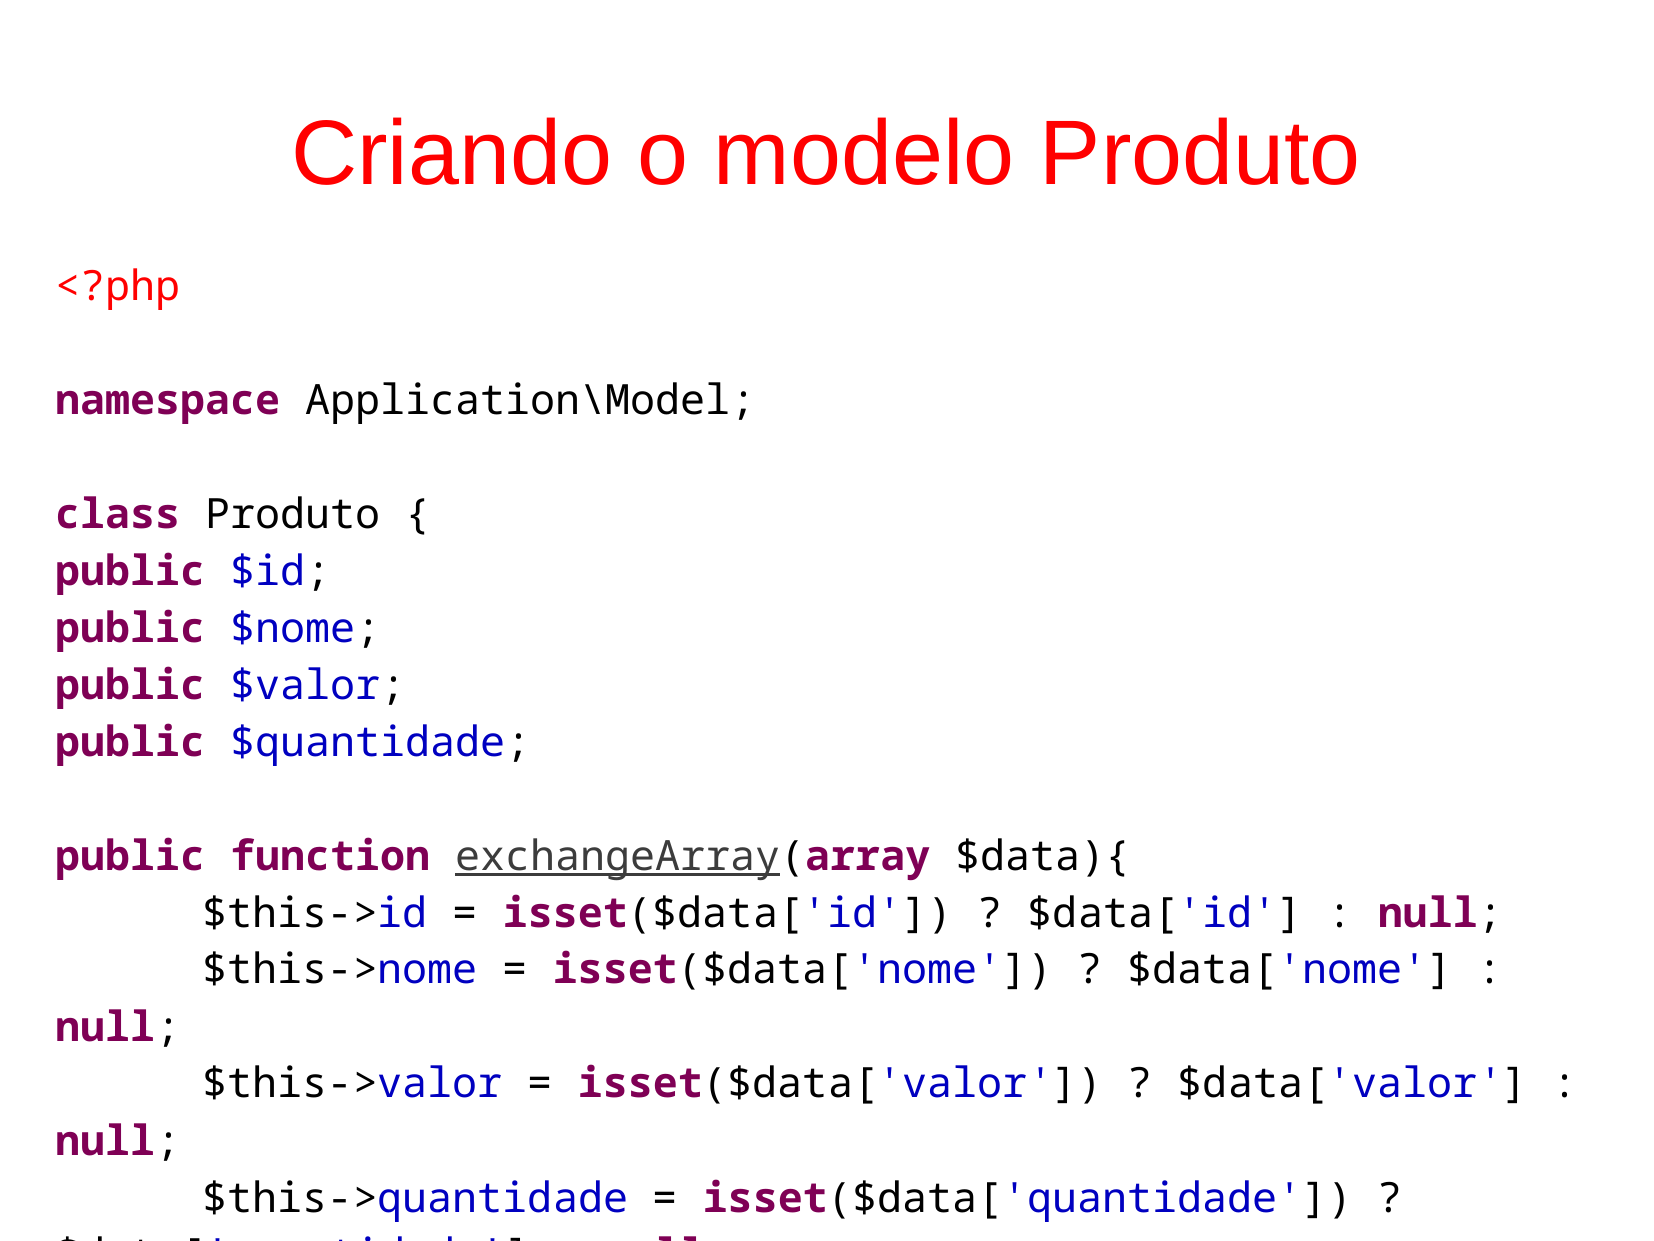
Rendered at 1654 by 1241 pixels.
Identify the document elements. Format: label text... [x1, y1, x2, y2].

title Criando o modelo Produto [82, 49, 1571, 248]
text_box <?php namespace Application\Model; class Produto { public $id; public $nome; public $valor; public $quantidade; public function exchangeArray(array $data){ $this->id = isset($data['id']) ? $data['id'] : null; $this->nome = isset($data['nome']) ? $data['nome'] : null; $this->valor = isset($data['valor']) ? $data['valor'] : null; $this->quantidade = isset($data['quantidade']) ? $data['quantidade'] : null; } [40, 248, 1612, 1208]
